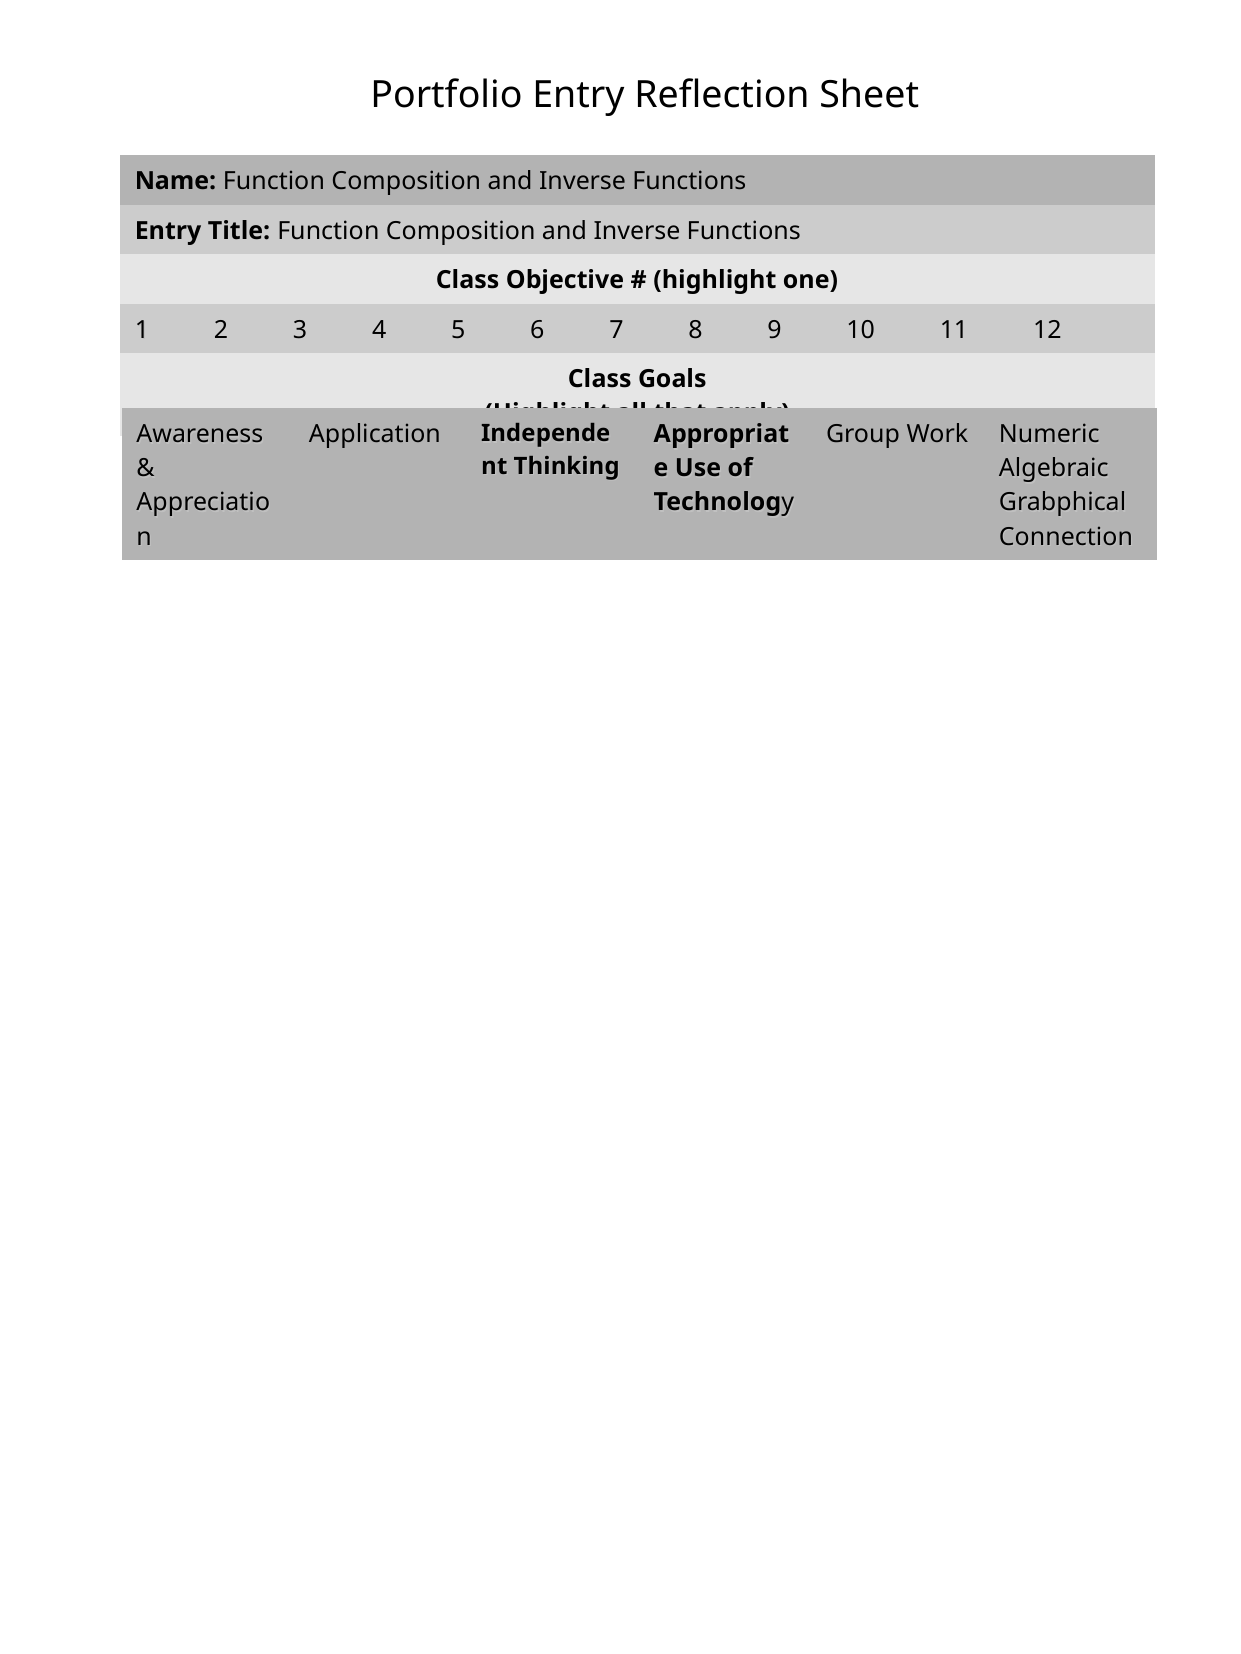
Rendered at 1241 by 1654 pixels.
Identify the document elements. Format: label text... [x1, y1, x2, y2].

text_box Portfolio Entry Reflection Sheet [195, 60, 1096, 117]
table_cell 1 2 3 4 5 6 7 8 9 10 11 12 [120, 304, 1155, 353]
table_cell Class Objective # (highlight one) [120, 254, 1155, 304]
table_header Independent Thinking [467, 408, 639, 560]
table_header Numeric Algebraic Grabphical Connection [984, 408, 1157, 560]
table_cell Entry Title: Function Composition and Inverse Functions [120, 205, 1155, 254]
table_header Appropriate Use of Technology [639, 408, 811, 560]
table_header Group Work [811, 408, 984, 560]
table_header Awareness & Appreciation [122, 408, 294, 560]
table_header Name: Function Composition and Inverse Functions [120, 155, 1155, 205]
table_header Application [294, 408, 467, 560]
table_cell Class Goals (Highlight all that apply) [120, 353, 1155, 436]
